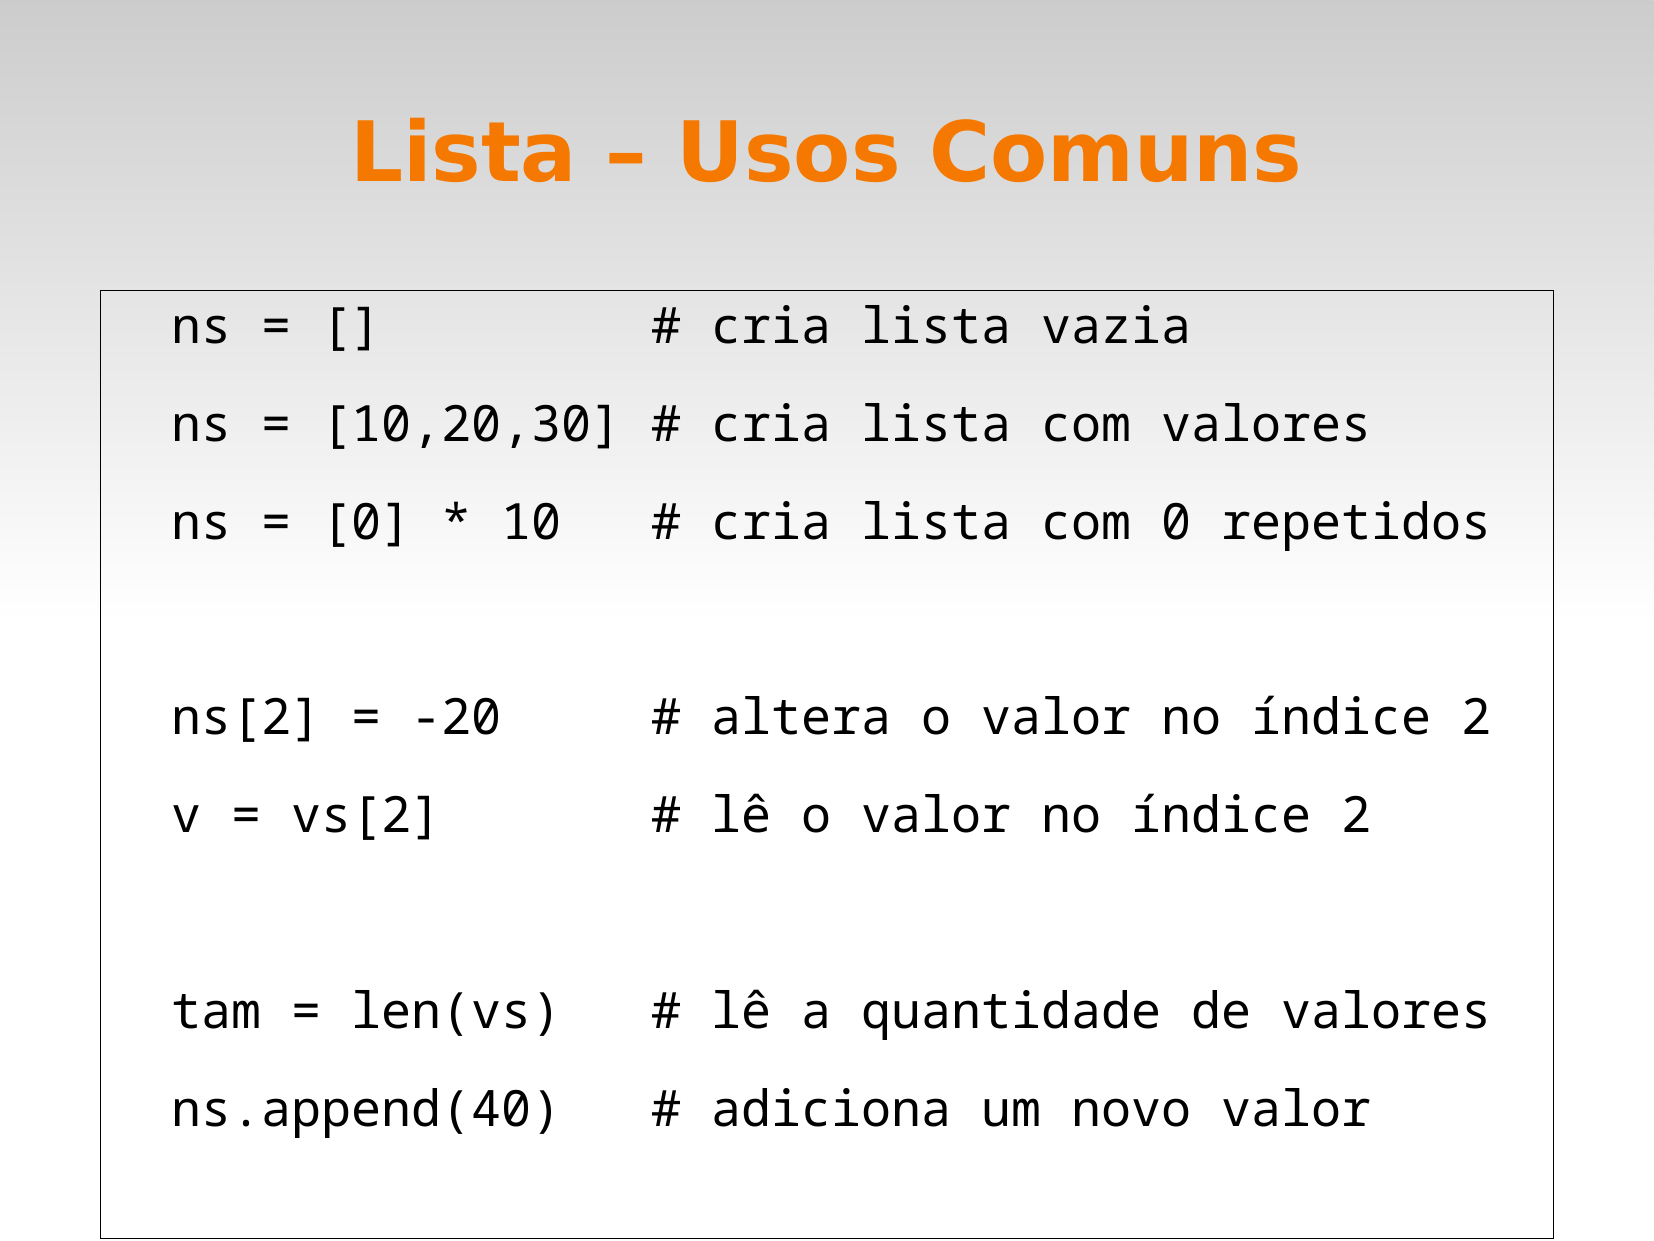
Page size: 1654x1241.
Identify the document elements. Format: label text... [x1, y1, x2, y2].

list ns = [] # cria lista vazia ns = [10,20,30] # cria lista com valores ns = [0] * 10 # cria lista com 0 repetidos ns[2] = -20 # altera o valor no índice 2 v = vs[2] # lê o valor no índice 2 tam = len(vs) # lê a quantidade de valores ns.append(40) # adiciona um novo valor [100, 290, 1554, 1057]
title Lista – Usos Comuns [82, 49, 1571, 257]
